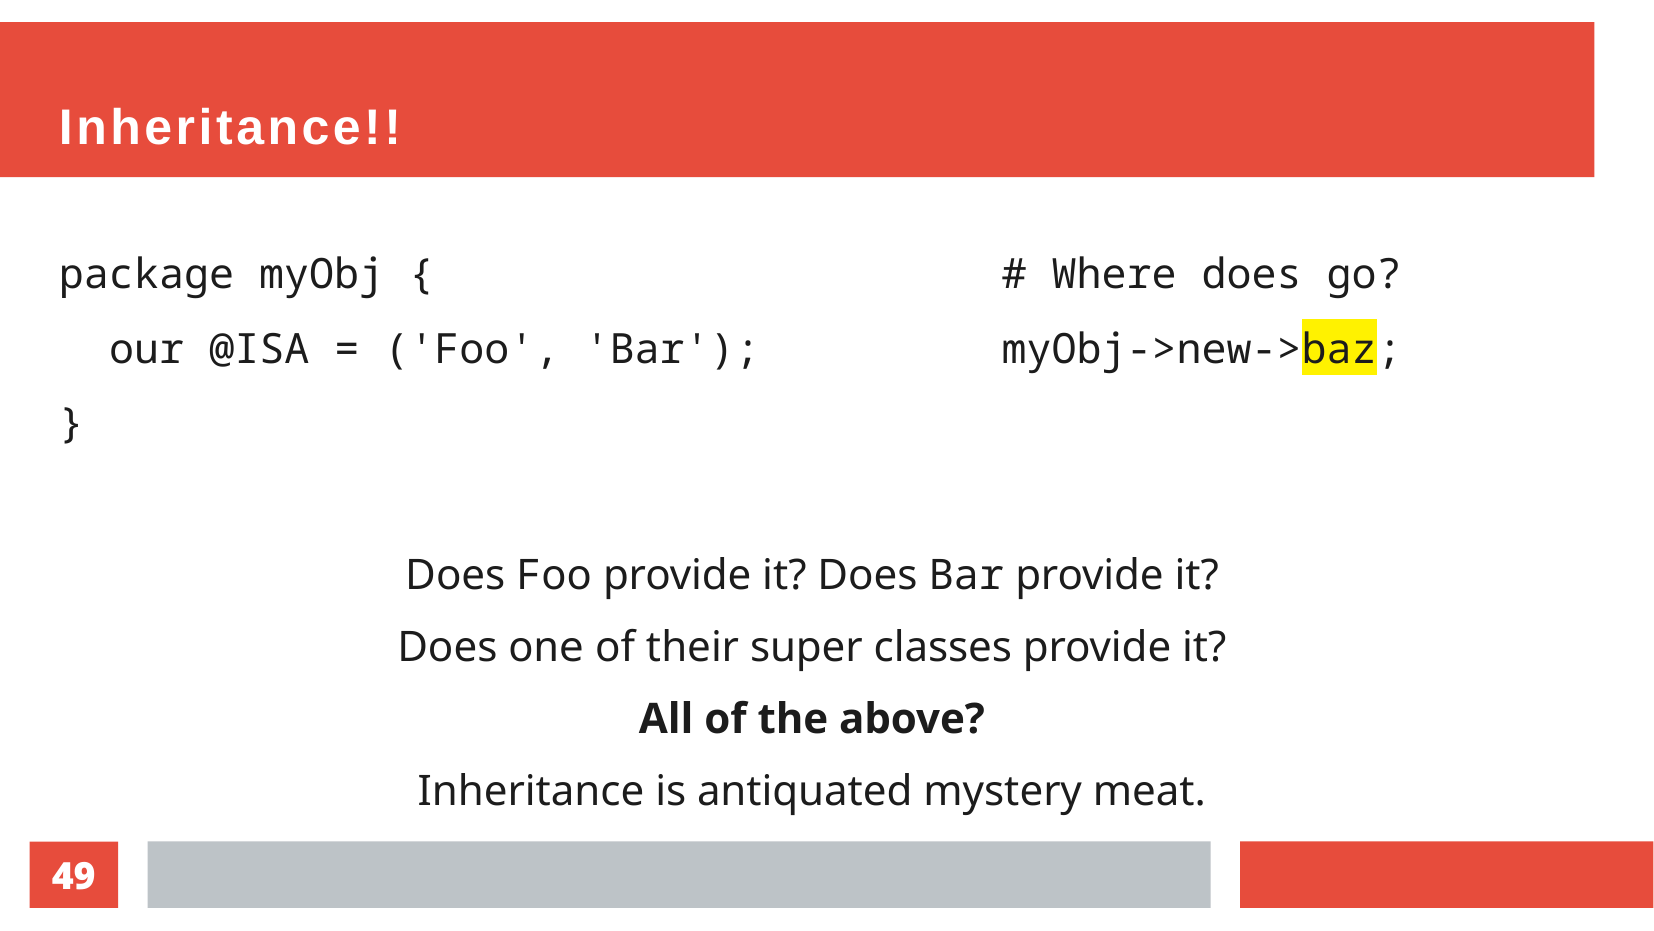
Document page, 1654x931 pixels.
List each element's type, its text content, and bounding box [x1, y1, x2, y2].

list package myObj { our @ISA = ('Foo', 'Bar'); } [59, 243, 793, 519]
list # Where does go? myObj->new->baz; [1001, 243, 1566, 519]
list Does Foo provide it? Does Bar provide it? Does one of their super classes provide it? All of the above? Inheritance is antiquated mystery meat. [59, 544, 1565, 819]
title Inheritance!! [59, 44, 1595, 156]
